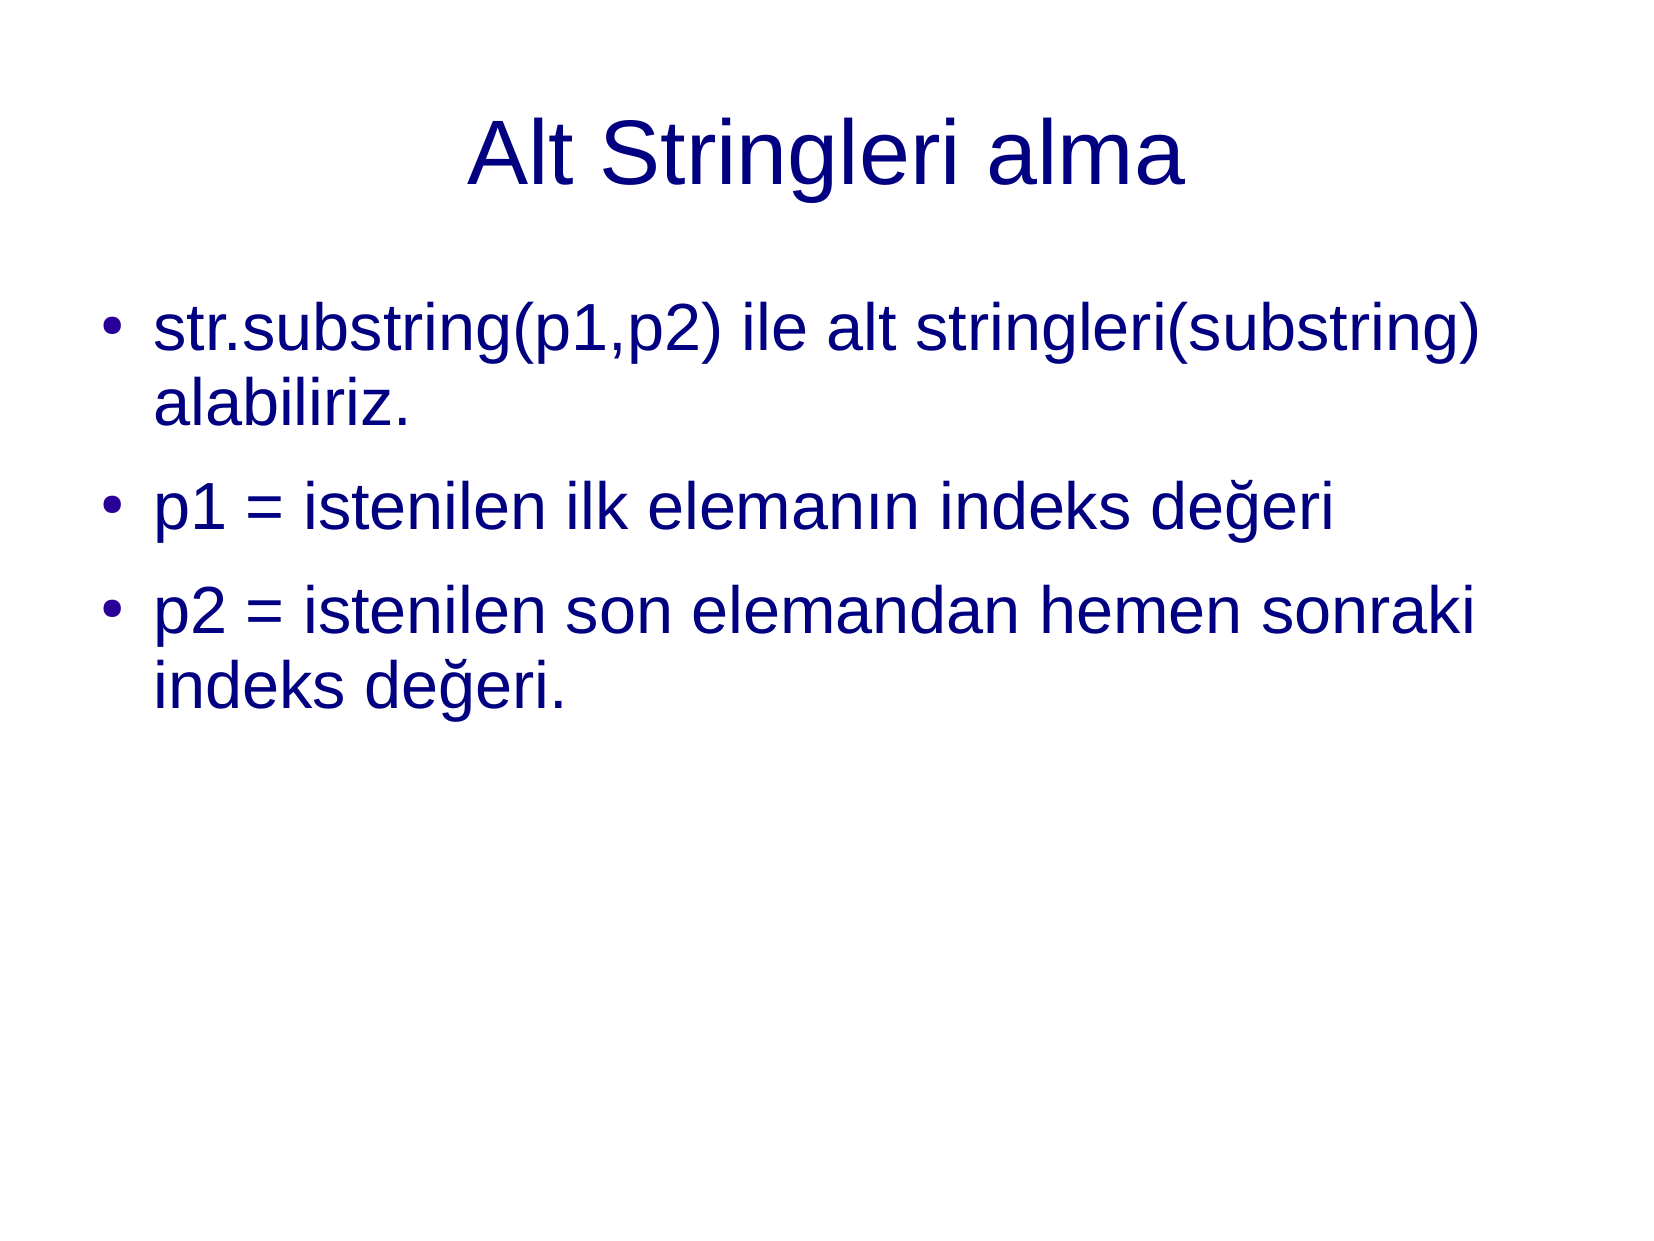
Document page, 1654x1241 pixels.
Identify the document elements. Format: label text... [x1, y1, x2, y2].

list str.substring(p1,p2) ile alt stringleri(substring) alabiliriz. p1 = istenilen ilk elemanın indeks değeri p2 = istenilen son elemandan hemen sonraki indeks değeri. [82, 290, 1571, 1109]
title Alt Stringleri alma [82, 49, 1571, 257]
